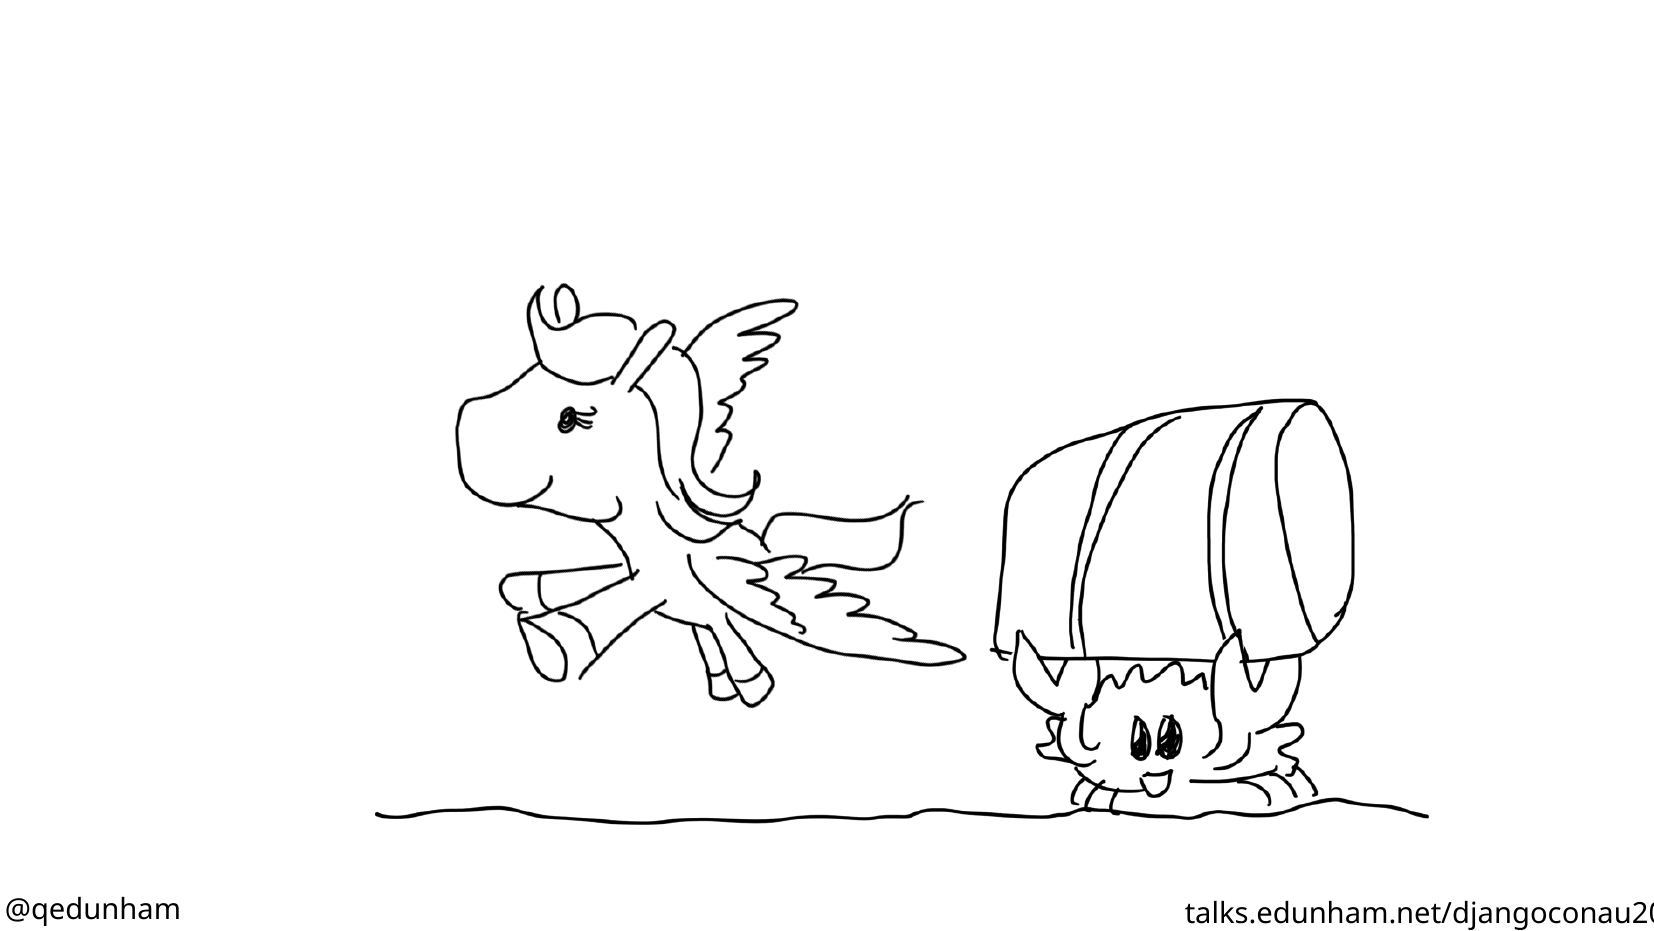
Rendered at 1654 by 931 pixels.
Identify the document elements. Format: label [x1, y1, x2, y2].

picture [375, 282, 1429, 826]
